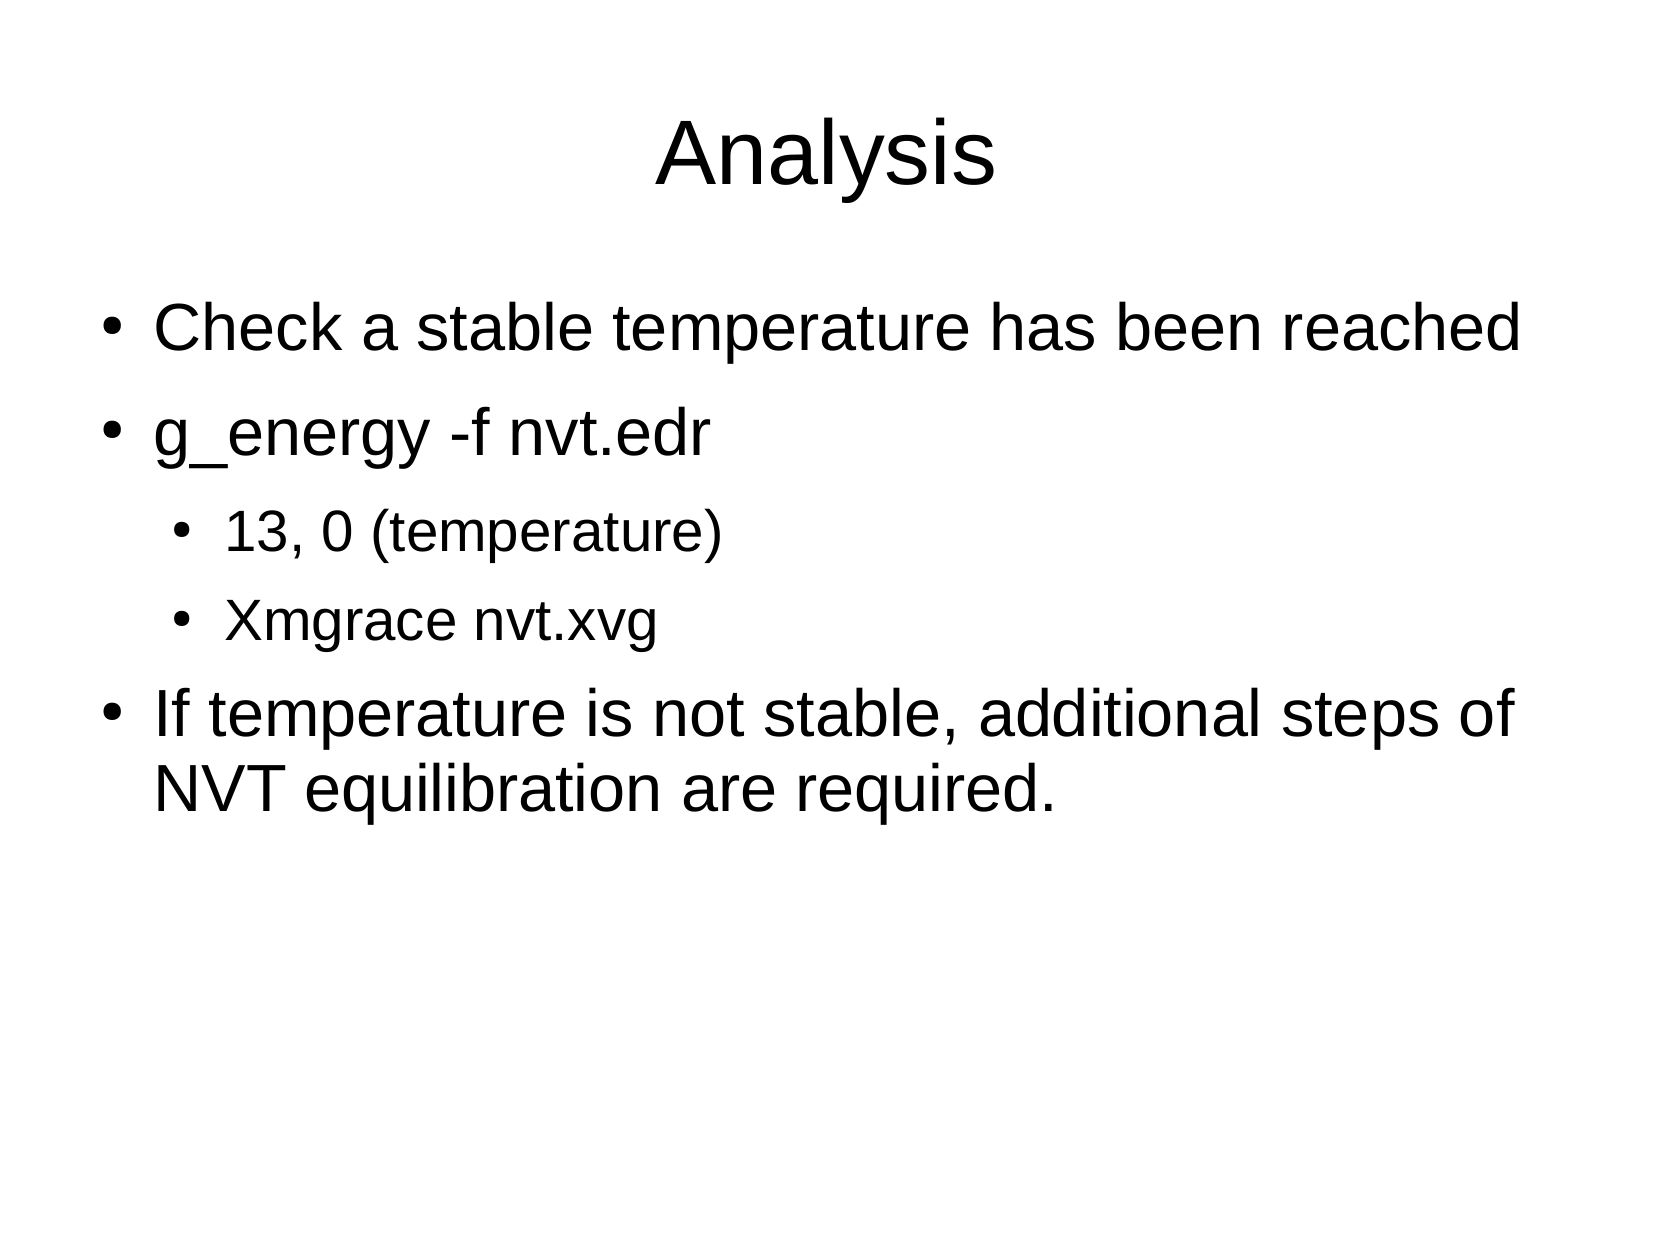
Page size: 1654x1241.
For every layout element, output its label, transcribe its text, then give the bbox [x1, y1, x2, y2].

title Analysis [82, 56, 1571, 250]
list Check a stable temperature has been reached g_energy -f nvt.edr 13, 0 (temperature) Xmgrace nvt.xvg If temperature is not stable, additional steps of NVT equilibration are required. [82, 290, 1571, 1109]
